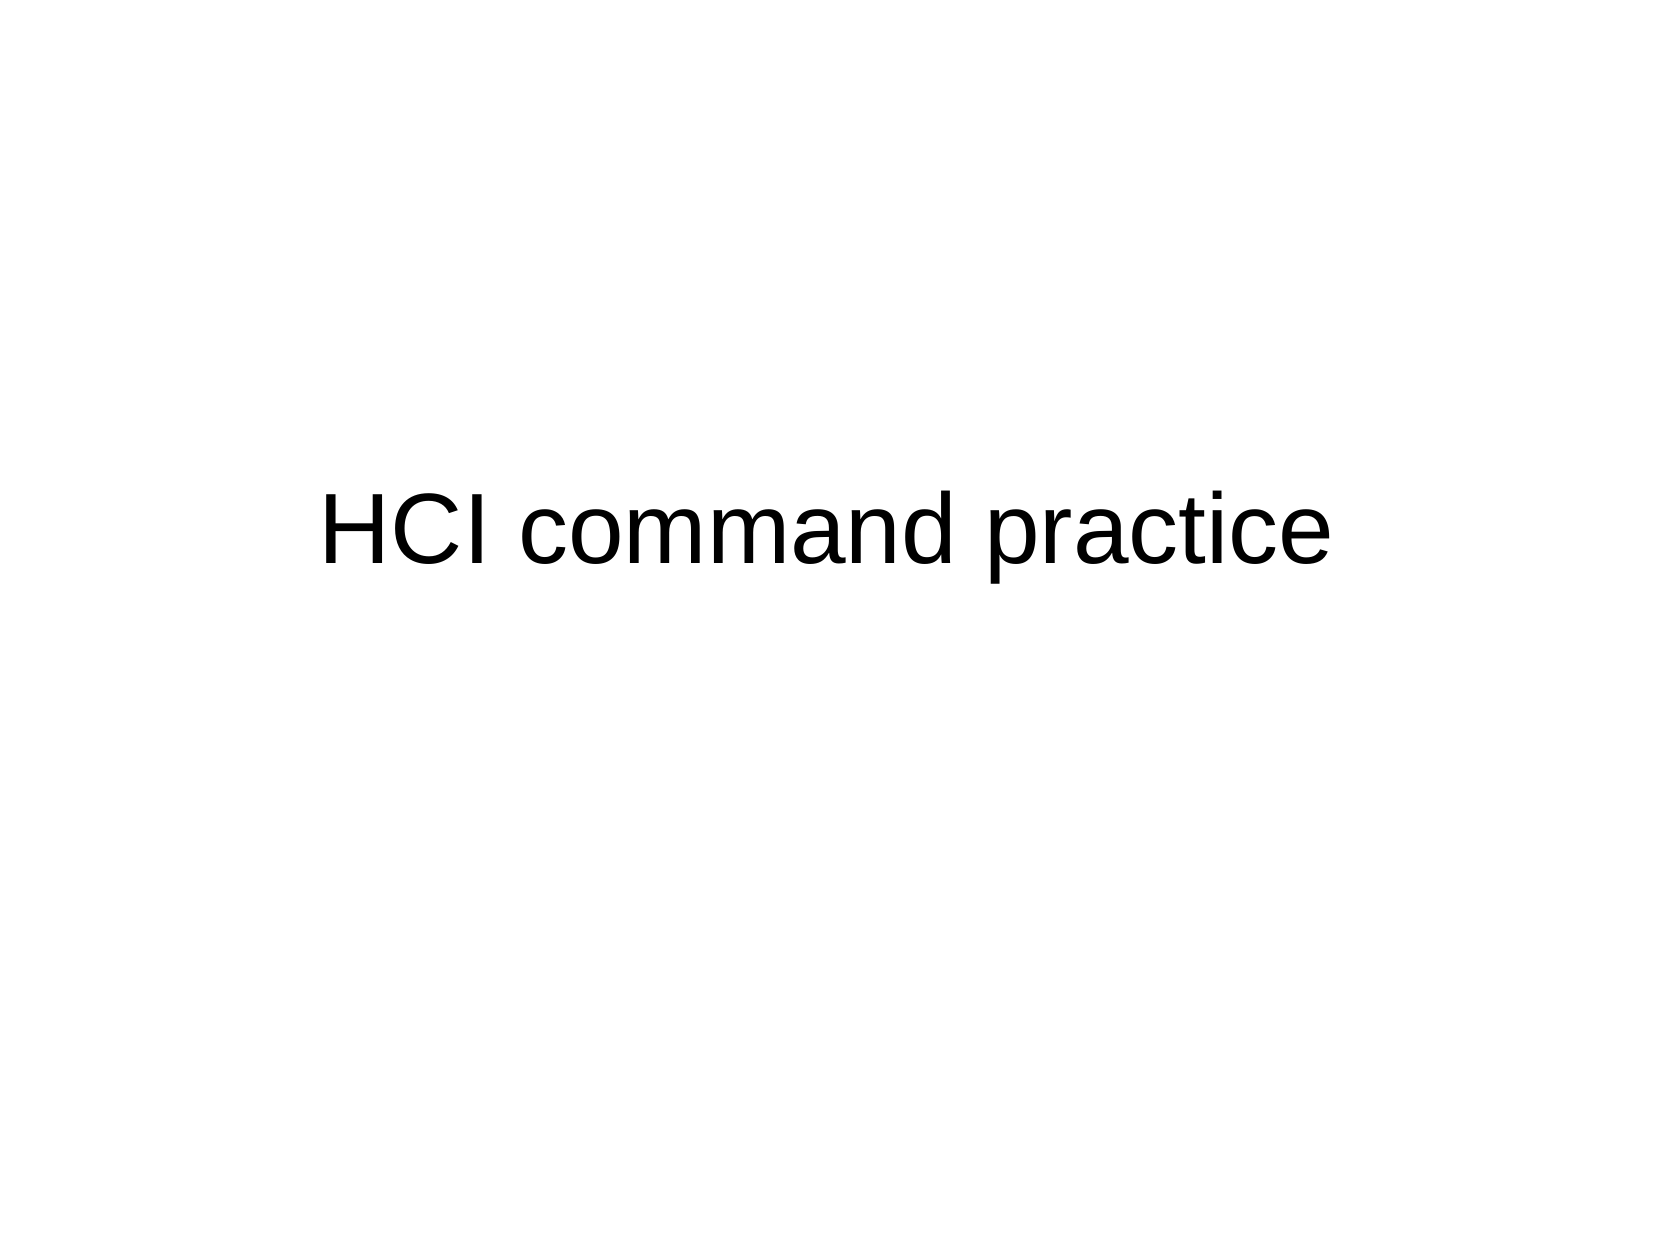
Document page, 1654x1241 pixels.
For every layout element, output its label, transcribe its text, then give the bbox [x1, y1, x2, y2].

subtitle HCI command practice [82, 49, 1571, 1010]
